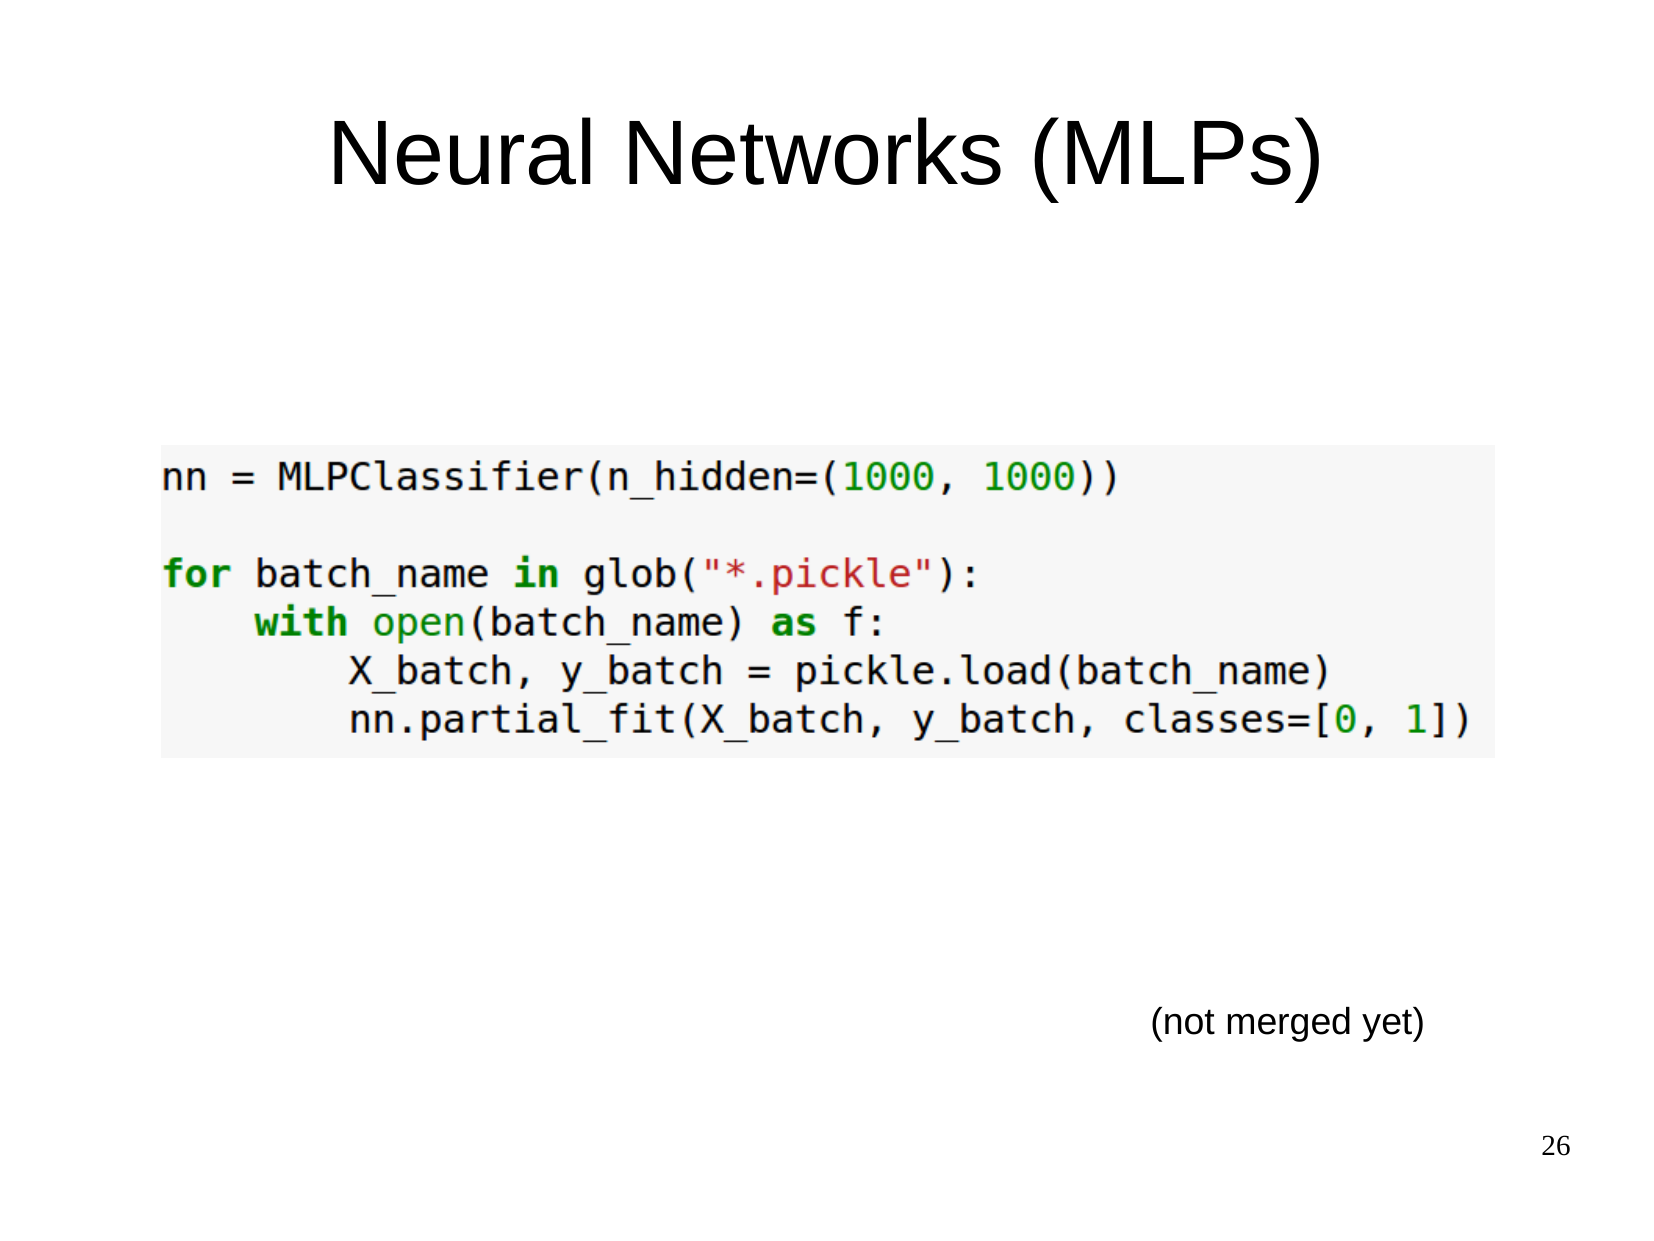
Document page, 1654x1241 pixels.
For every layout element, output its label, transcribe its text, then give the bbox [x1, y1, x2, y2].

title Neural Networks (MLPs) [82, 49, 1571, 257]
text_box (not merged yet) [1135, 993, 1441, 1051]
picture [161, 445, 1495, 758]
